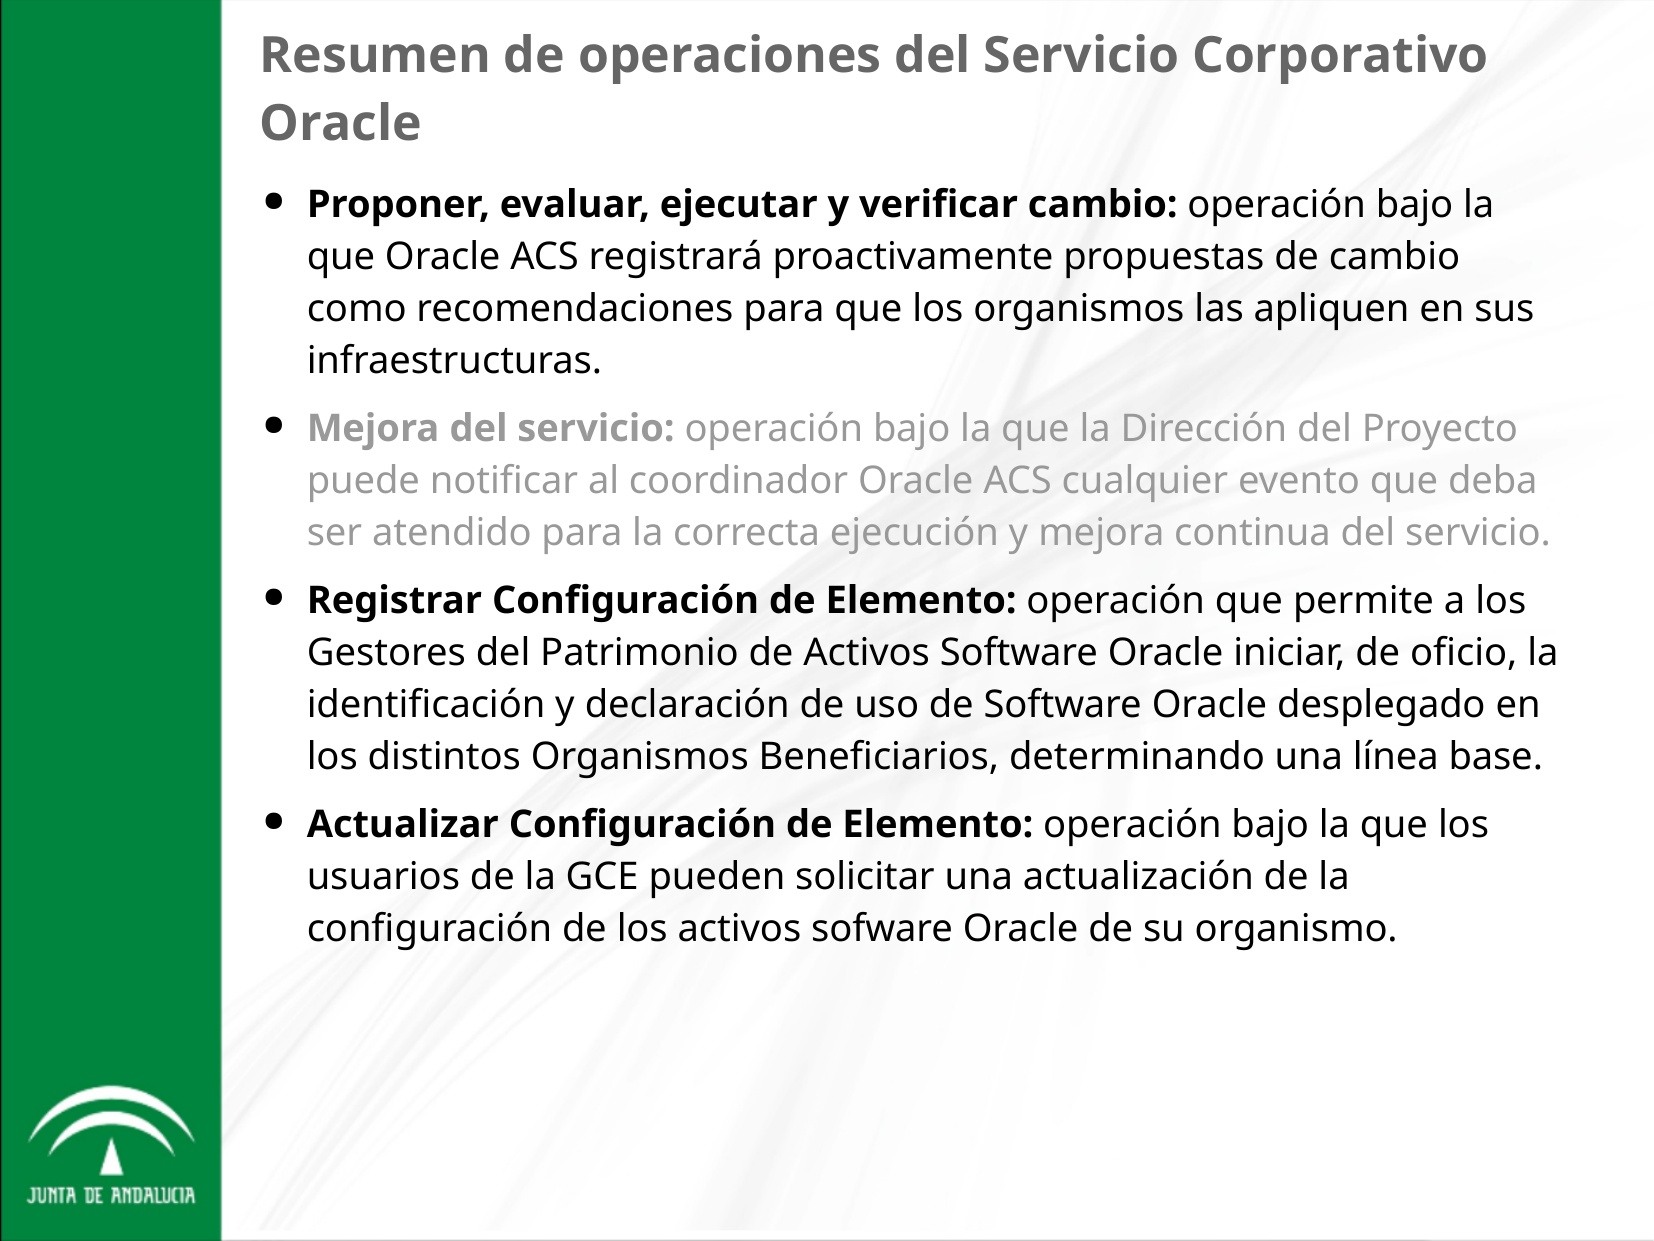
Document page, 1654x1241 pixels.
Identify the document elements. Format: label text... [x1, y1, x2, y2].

list Proponer, evaluar, ejecutar y verificar cambio: operación bajo la que Oracle ACS registrará proactivamente propuestas de cambio como recomendaciones para que los organismos las apliquen en sus infraestructuras. Mejora del servicio: operación bajo la que la Dirección del Proyecto puede notificar al coordinador Oracle ACS cualquier evento que deba ser atendido para la correcta ejecución y mejora continua del servicio. Registrar Configuración de Elemento: operación que permite a los Gestores del Patrimonio de Activos Software Oracle iniciar, de oficio, la identificación y declaración de uso de Software Oracle desplegado en los distintos Organismos Beneficiarios, determinando una línea base. Actualizar Configuración de Elemento: operación bajo la que los usuarios de la GCE pueden solicitar una actualización de la configuración de los activos sofware Oracle de su organismo. [248, 177, 1565, 996]
title Resumen de operaciones del Servicio Corporativo Oracle [259, 45, 1577, 129]
picture [0, 0, 1654, 1241]
